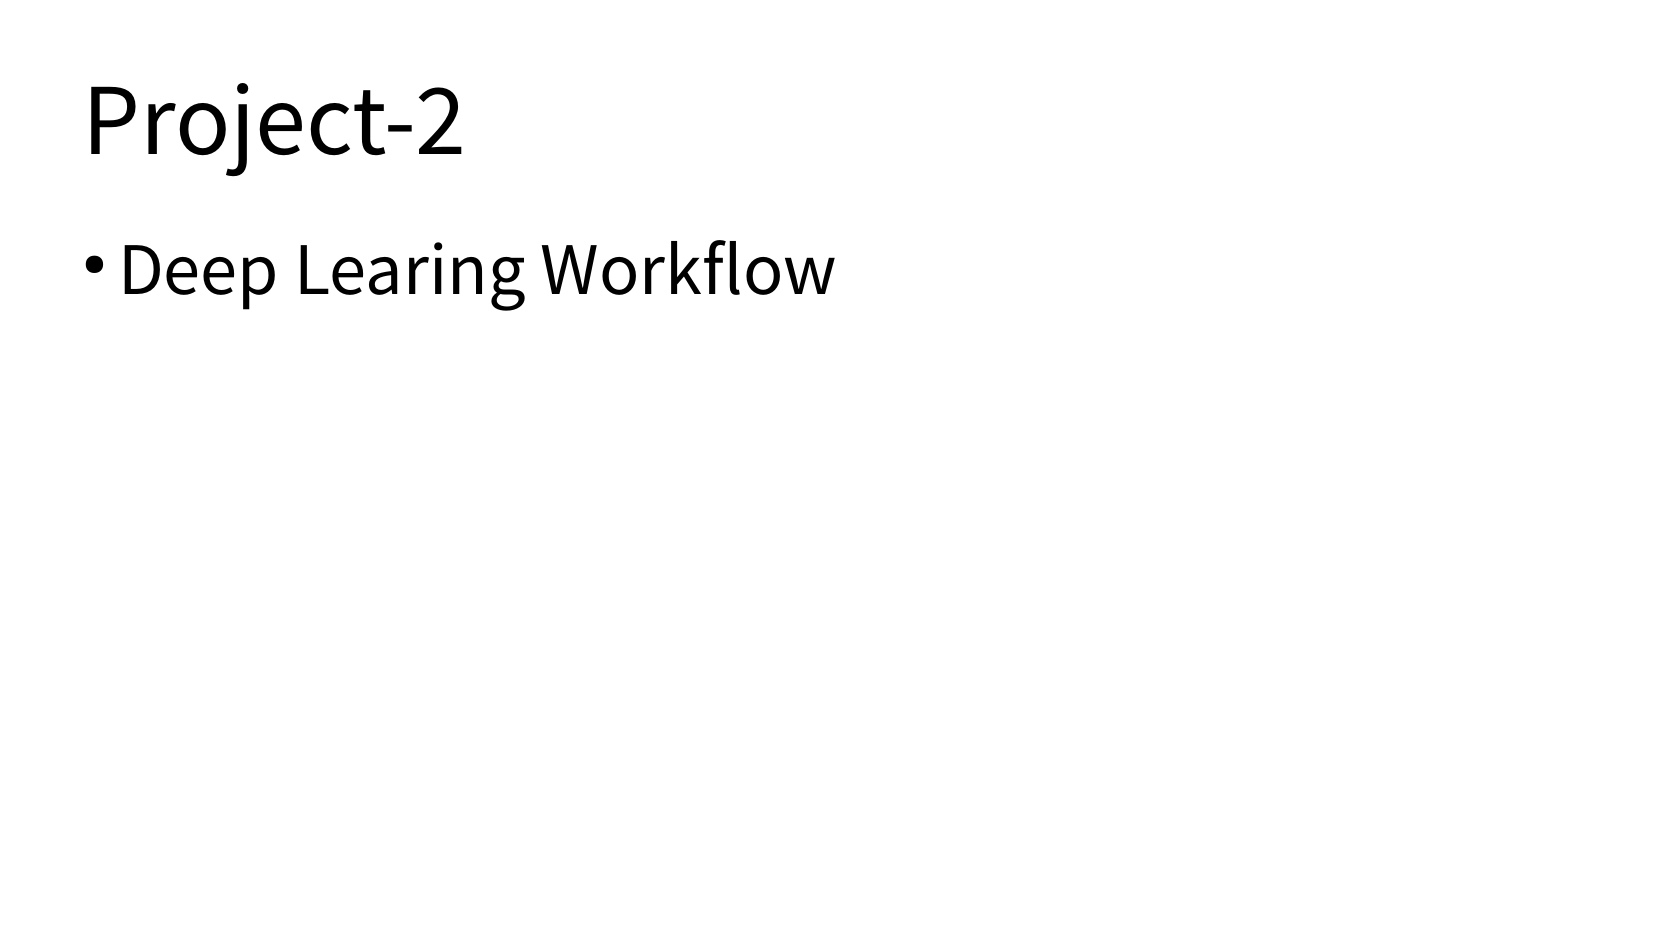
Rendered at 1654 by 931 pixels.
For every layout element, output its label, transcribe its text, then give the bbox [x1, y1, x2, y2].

title Project-2 [82, 37, 1571, 193]
subtitle Deep Learing Workflow [82, 217, 1571, 758]
